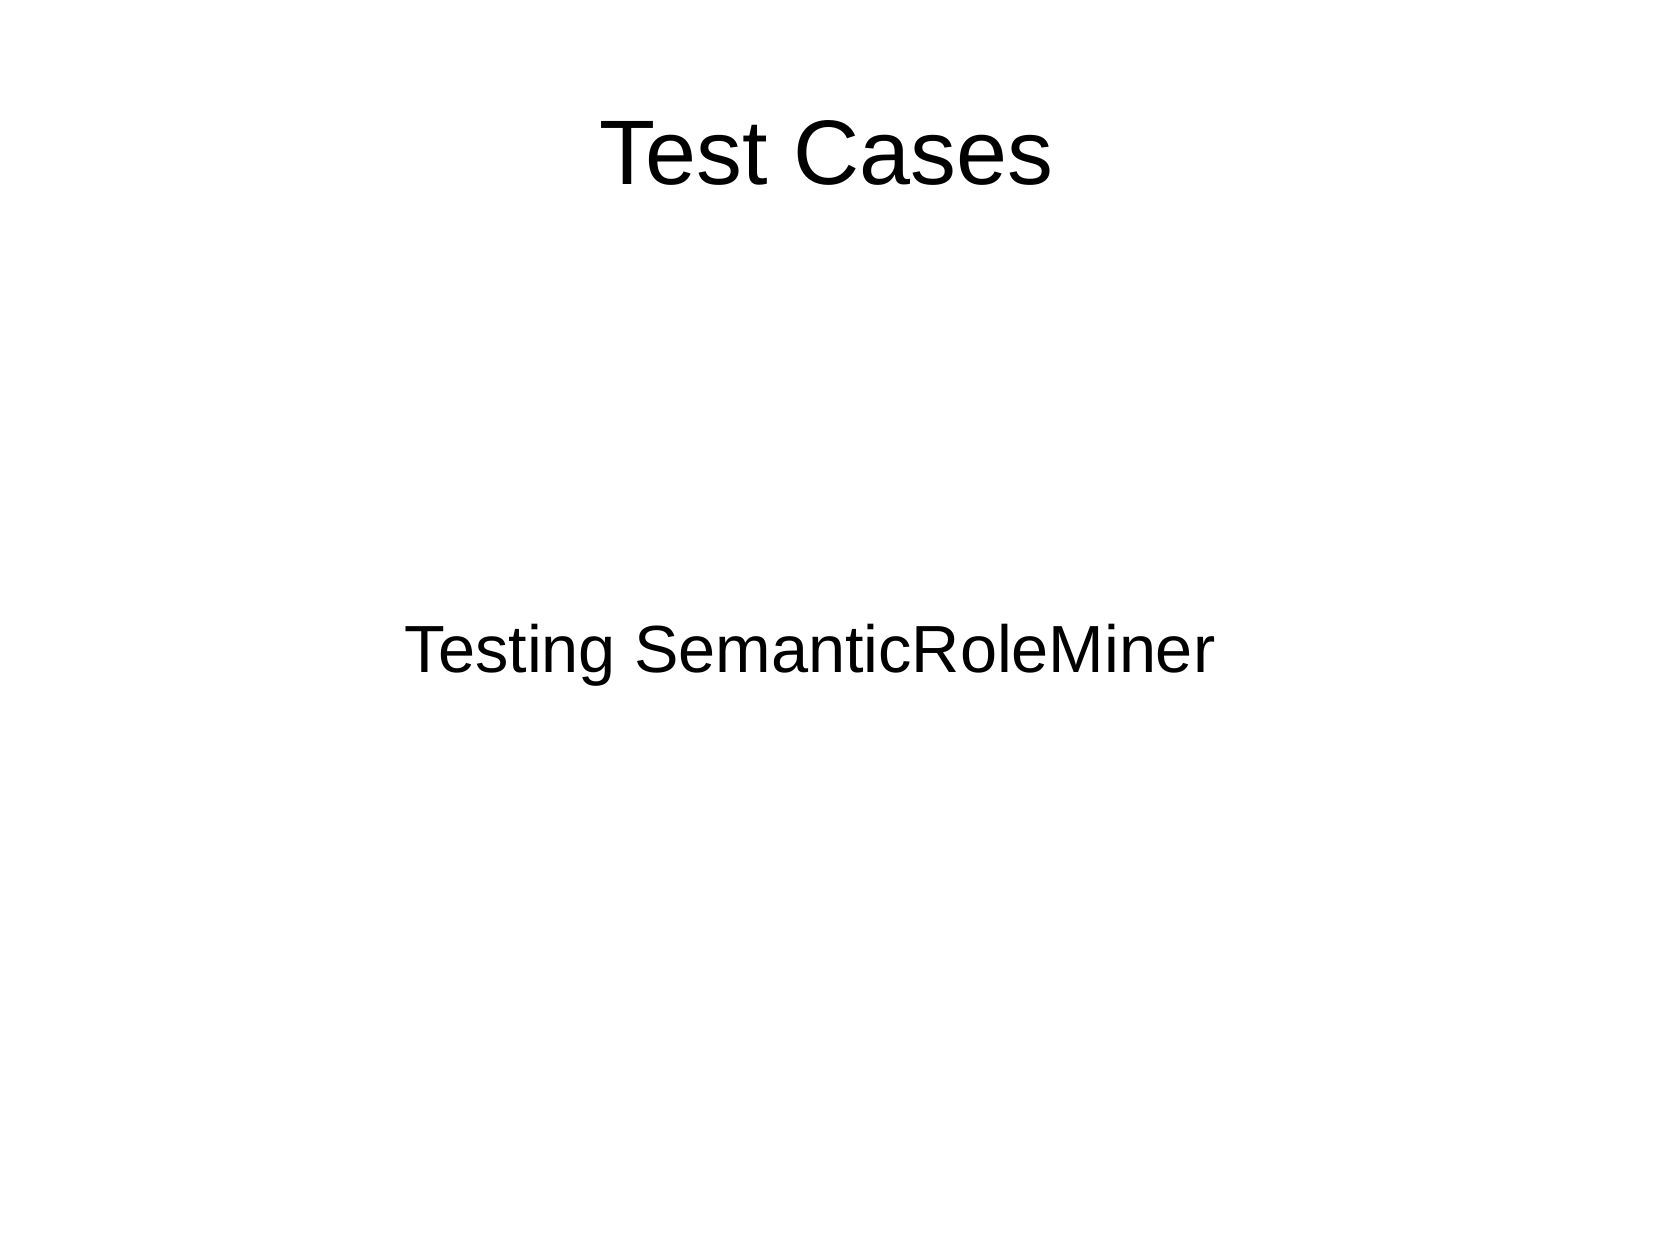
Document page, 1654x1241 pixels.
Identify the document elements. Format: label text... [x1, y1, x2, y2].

title Test Cases [82, 49, 1571, 257]
subtitle Testing SemanticRoleMiner [82, 290, 1538, 1010]
